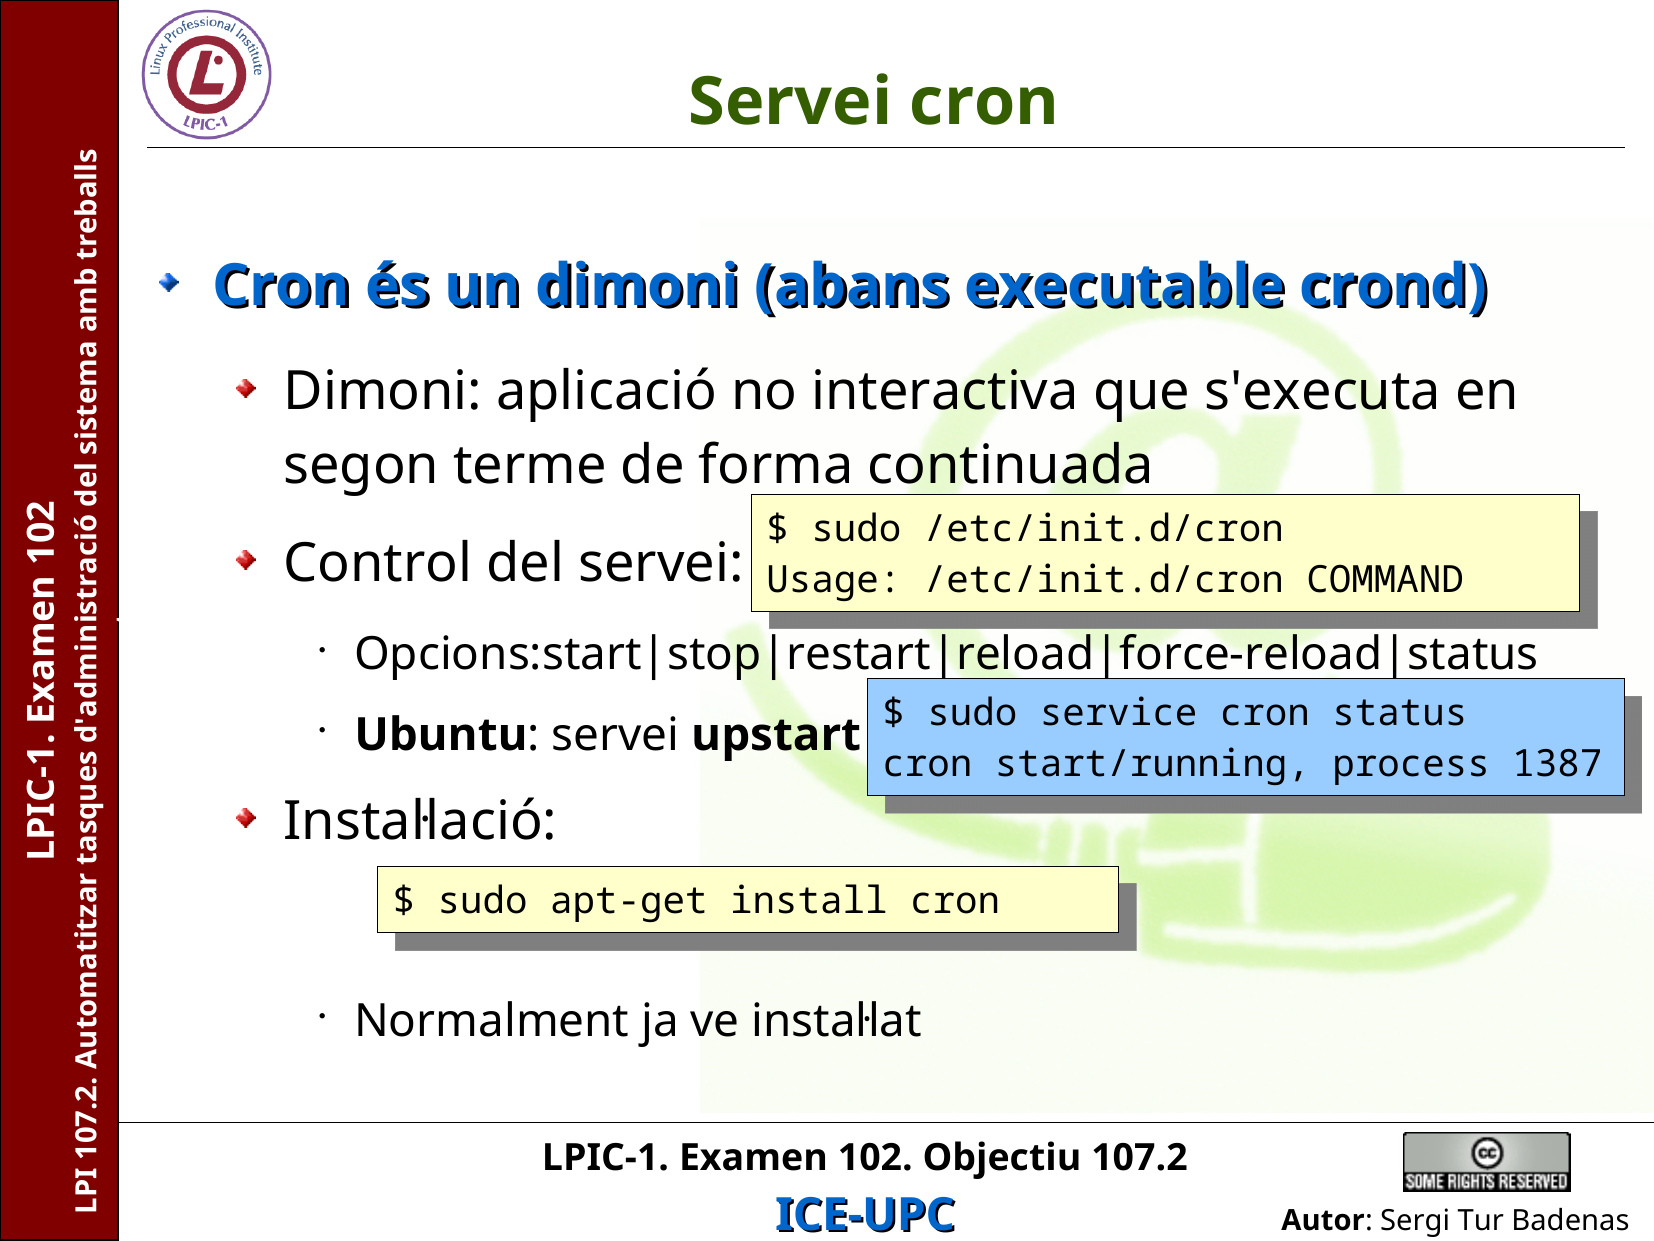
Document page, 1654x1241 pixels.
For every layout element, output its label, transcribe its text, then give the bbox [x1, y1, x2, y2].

text_box $ sudo /etc/init.d/cron Usage: /etc/init.d/cron COMMAND [751, 494, 1580, 585]
text_box $ sudo apt-get install cron [377, 866, 1119, 919]
picture [700, 217, 1654, 1113]
text_box $ sudo service cron status cron start/running, process 1387 [867, 678, 1625, 777]
picture [135, 5, 277, 55]
list Cron és un dimoni (abans executable crond) Dimoni: aplicació no interactiva que s'executa en segon terme de forma continuada Control del servei: Opcions:start|stop|restart|reload|force-reload|status Ubuntu: servei upstart Instal·lació: Normalment ja ve instal·lat [141, 242, 1630, 1078]
picture [1403, 1132, 1571, 1192]
title Servei cron [129, 55, 1619, 142]
